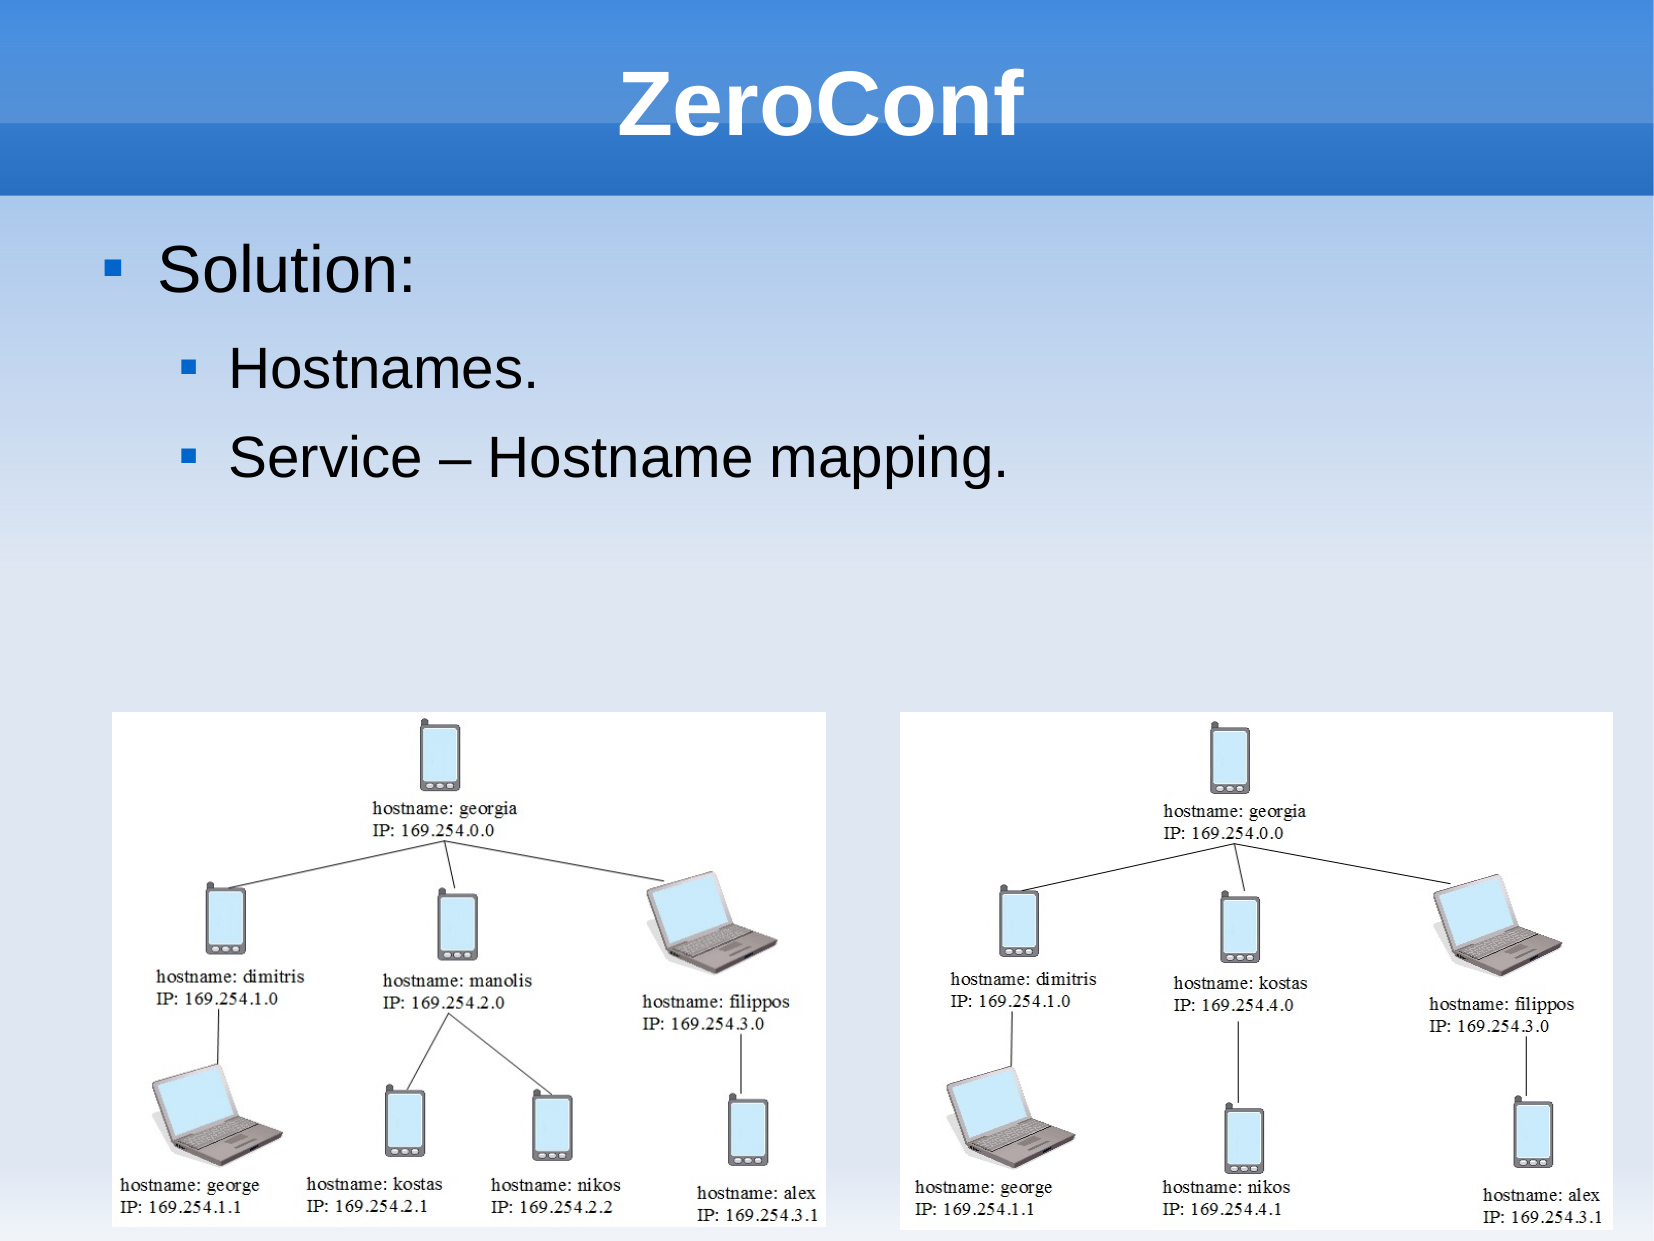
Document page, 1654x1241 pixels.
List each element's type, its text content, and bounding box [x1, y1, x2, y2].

title ZeroConf [76, 0, 1565, 208]
list Solution: Hostnames. Service – Hostname mapping. [86, 231, 1576, 1051]
picture [0, 0, 1654, 1241]
